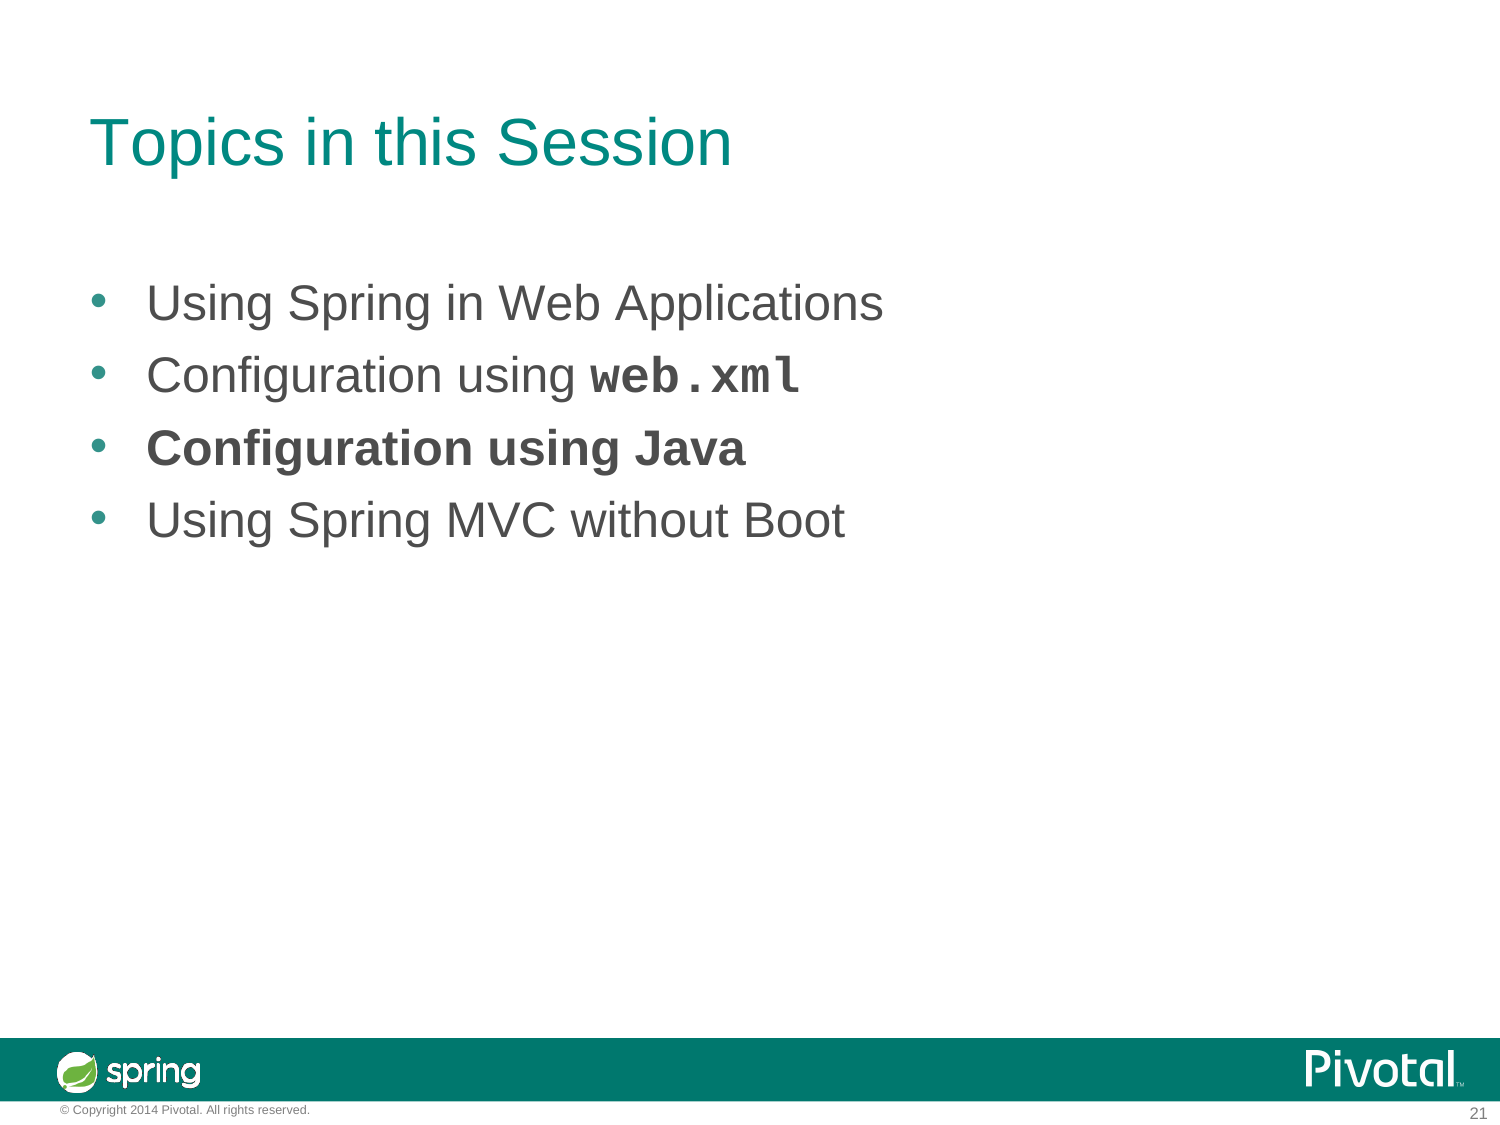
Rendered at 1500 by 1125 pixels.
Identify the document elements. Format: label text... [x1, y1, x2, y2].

picture [32, 1041, 210, 1103]
picture [1306, 1050, 1464, 1087]
title Topics in this Session [75, 91, 1426, 187]
list Using Spring in Web Applications Configuration using web.xml Configuration using Java Using Spring MVC without Boot [75, 262, 1426, 1005]
